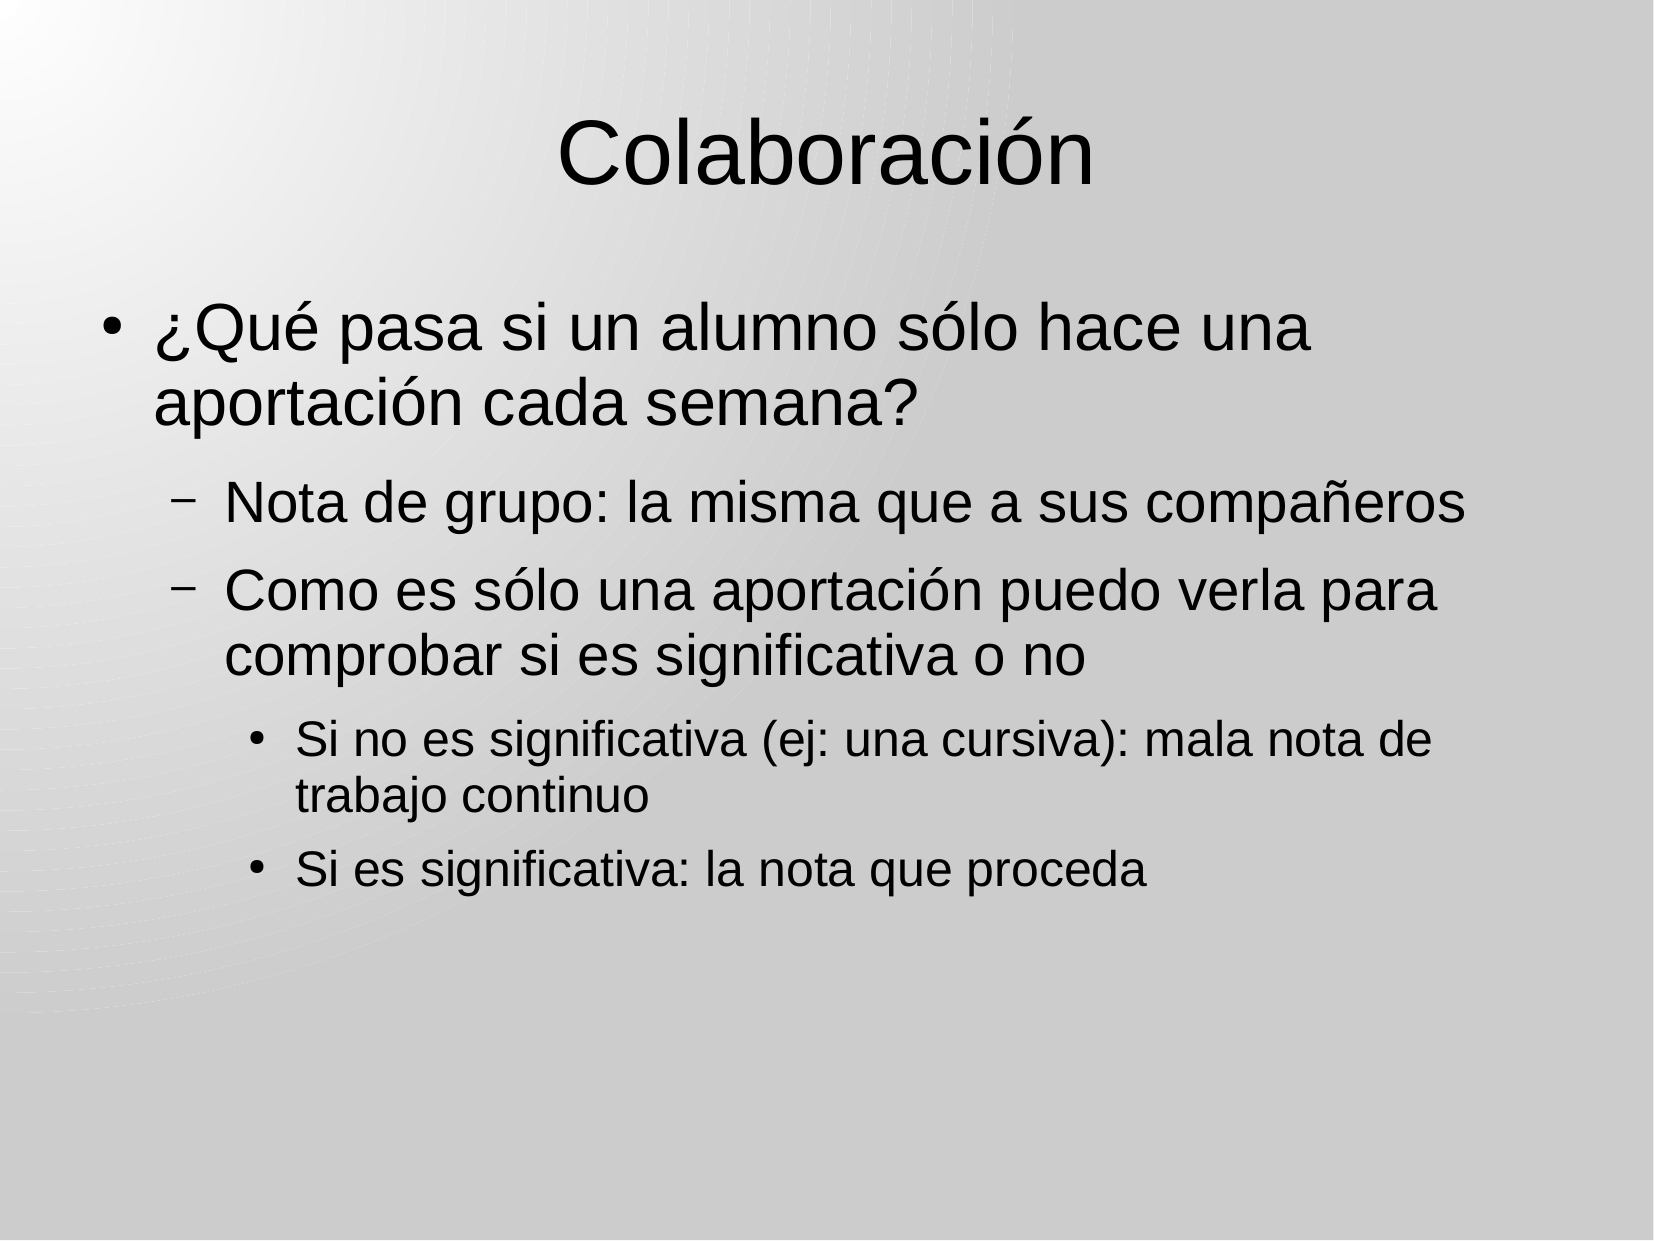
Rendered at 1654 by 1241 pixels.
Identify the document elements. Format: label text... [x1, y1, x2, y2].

list ¿Qué pasa si un alumno sólo hace una aportación cada semana? Nota de grupo: la misma que a sus compañeros Como es sólo una aportación puedo verla para comprobar si es significativa o no Si no es significativa (ej: una cursiva): mala nota de trabajo continuo Si es significativa: la nota que proceda [82, 290, 1538, 1109]
title Colaboración [82, 49, 1571, 257]
